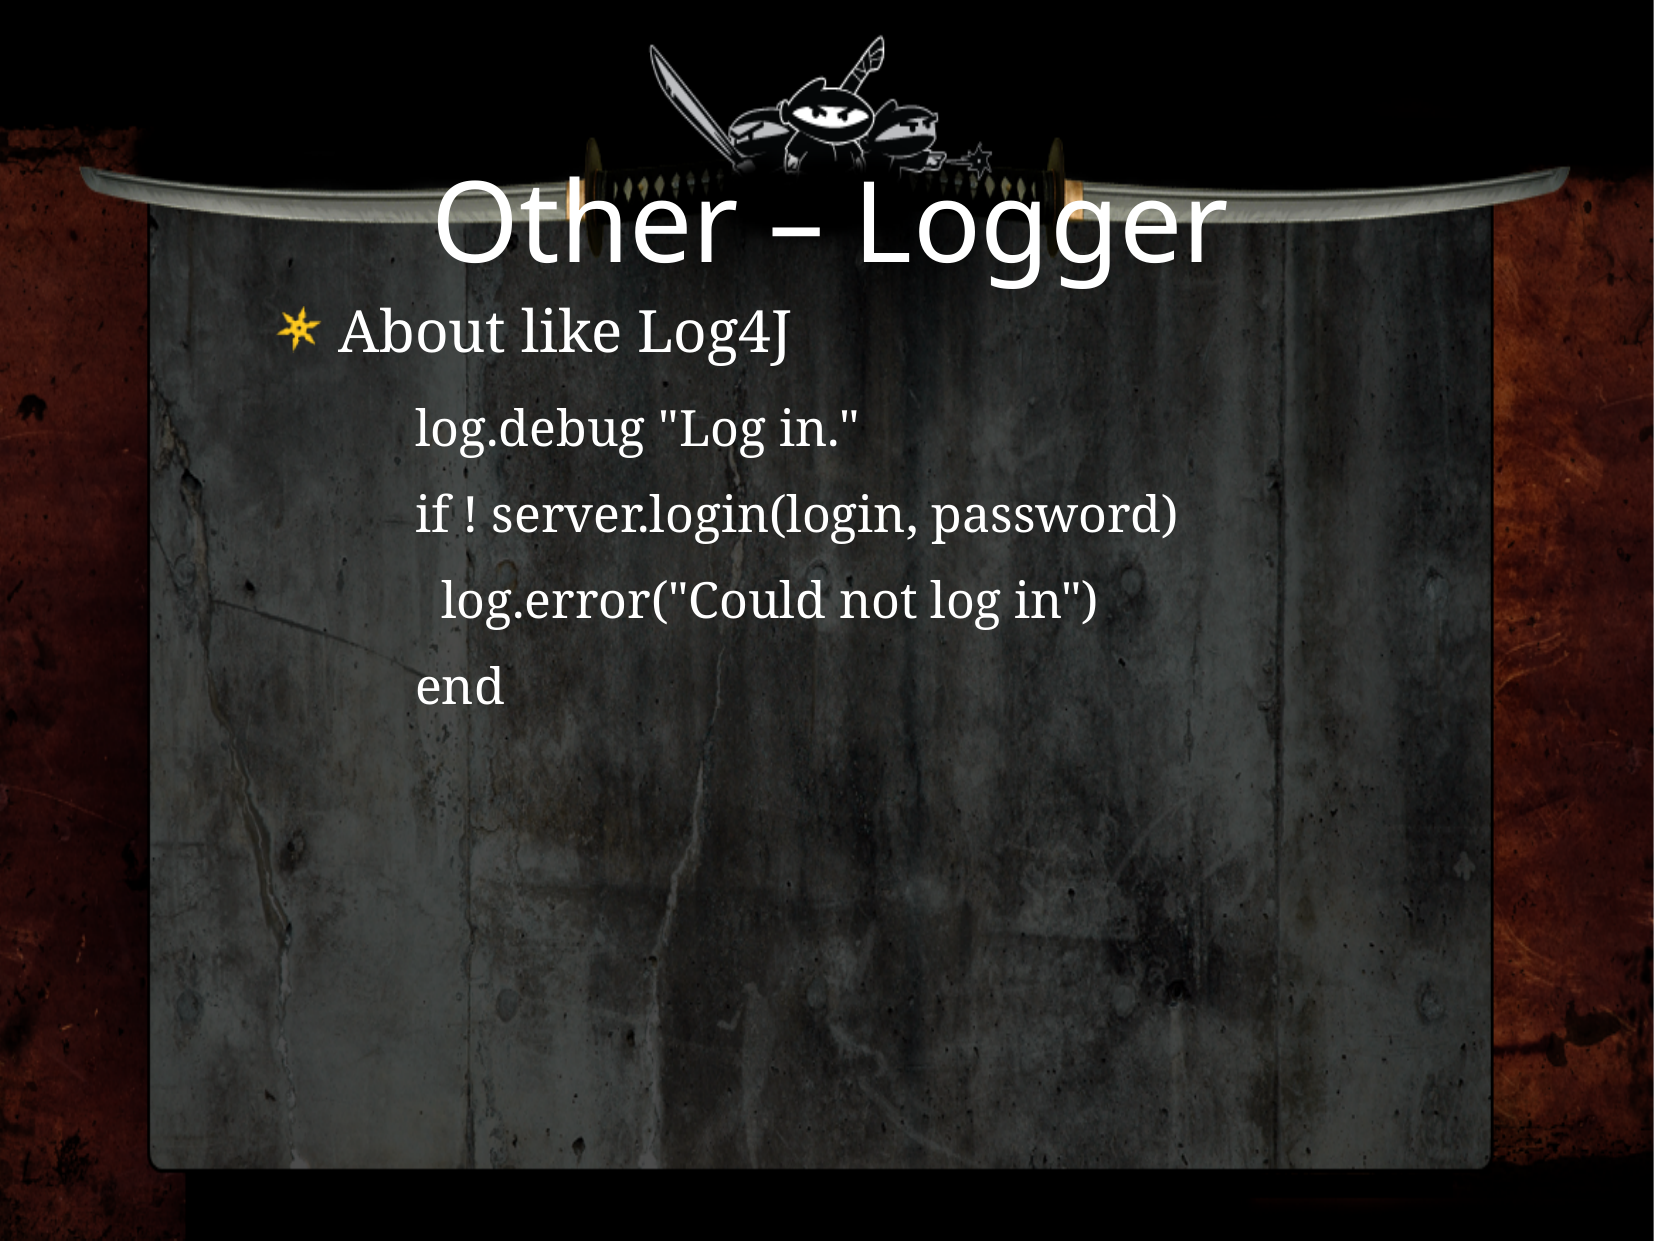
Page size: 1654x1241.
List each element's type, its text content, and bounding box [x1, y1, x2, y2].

list About like Log4J log.debug "Log in." if ! server.login(login, password) log.error("Could not log in") end [187, 290, 1501, 1109]
picture [0, 0, 1654, 1241]
title Other – Logger [86, 154, 1576, 284]
